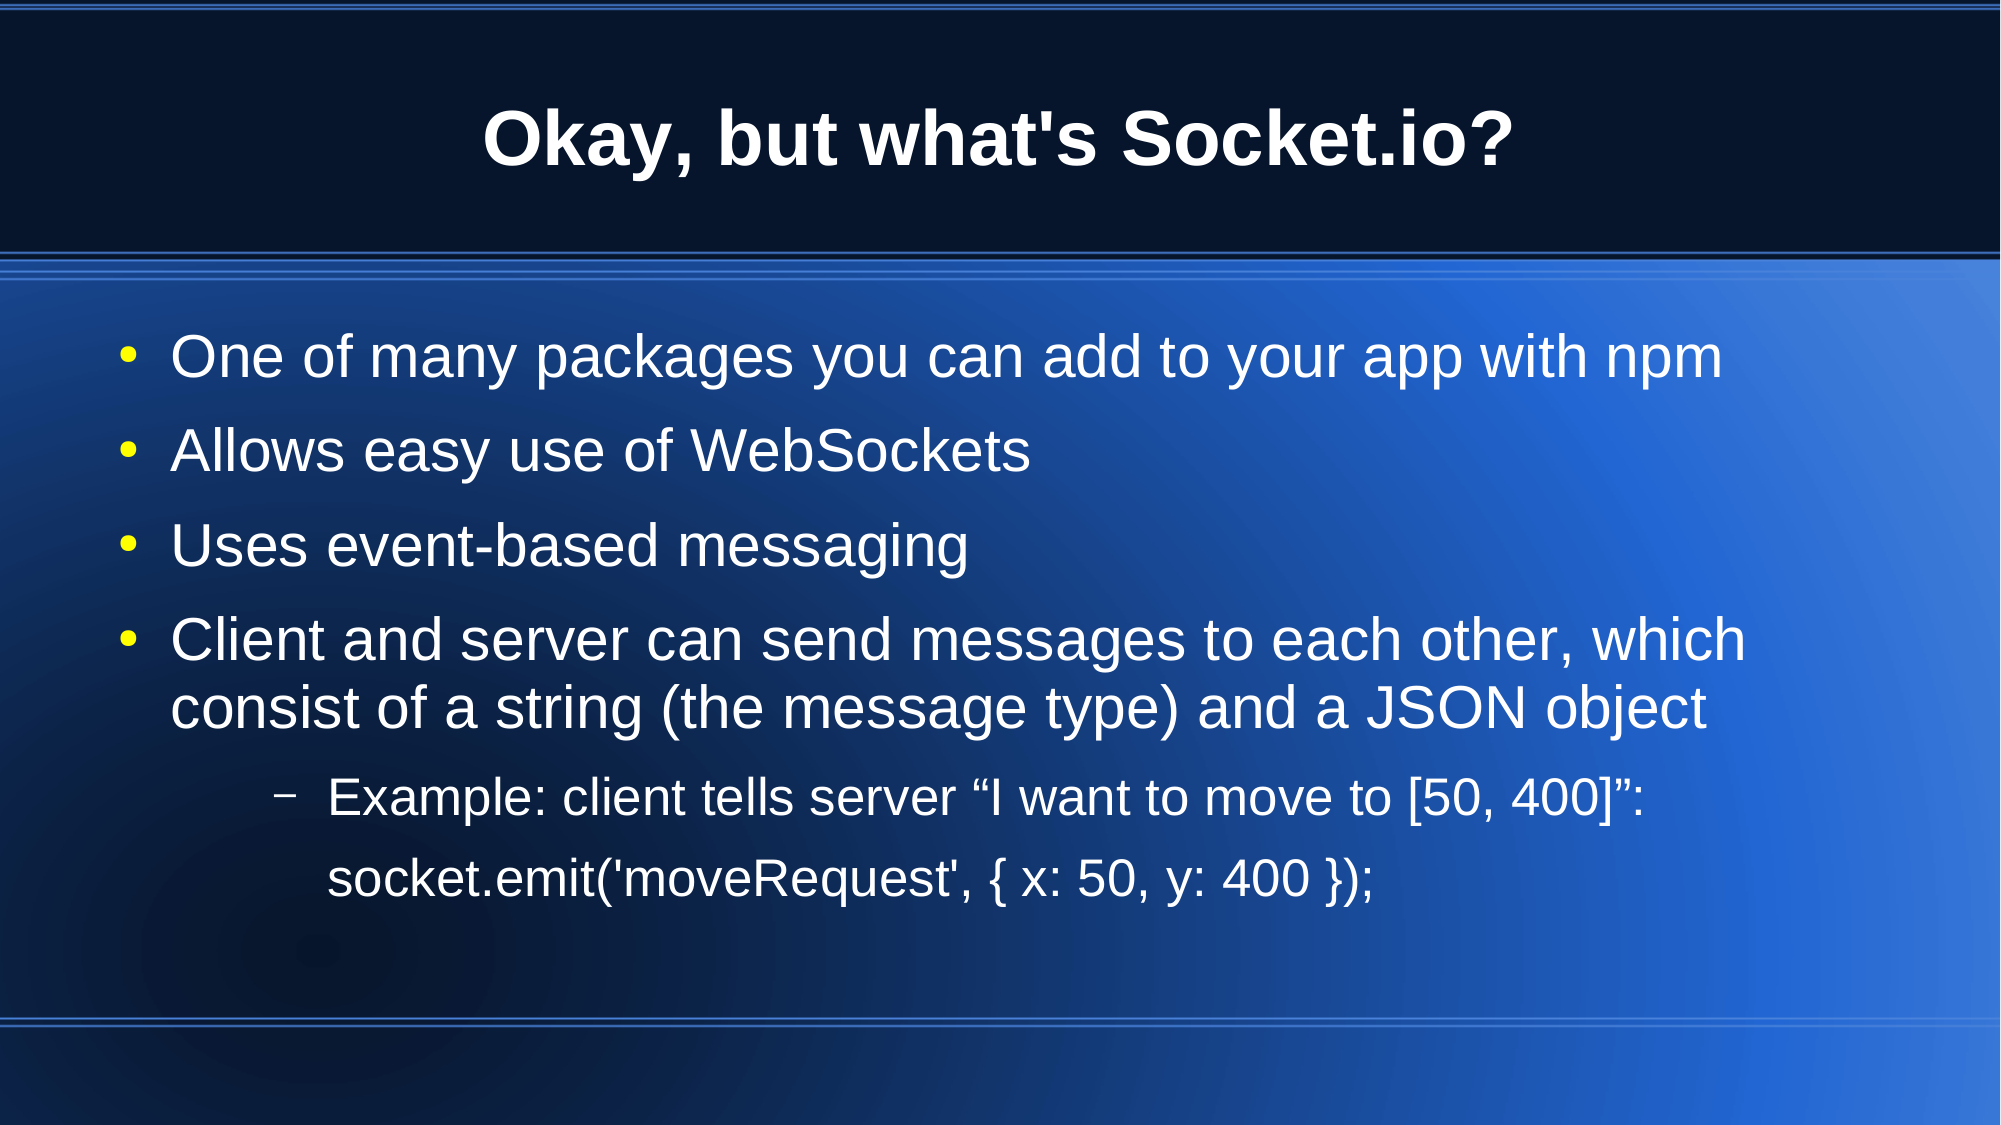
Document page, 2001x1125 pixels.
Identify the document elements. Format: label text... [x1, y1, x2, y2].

picture [0, 0, 2001, 1125]
title Okay, but what's Socket.io? [99, 44, 1900, 233]
list One of many packages you can add to your app with npm Allows easy use of WebSockets Uses event-based messaging Client and server can send messages to each other, which consist of a string (the message type) and a JSON object Example: client tells server “I want to move to [50, 400]”: socket.emit('moveRequest', { x: 50, y: 400 }); [99, 322, 1900, 959]
